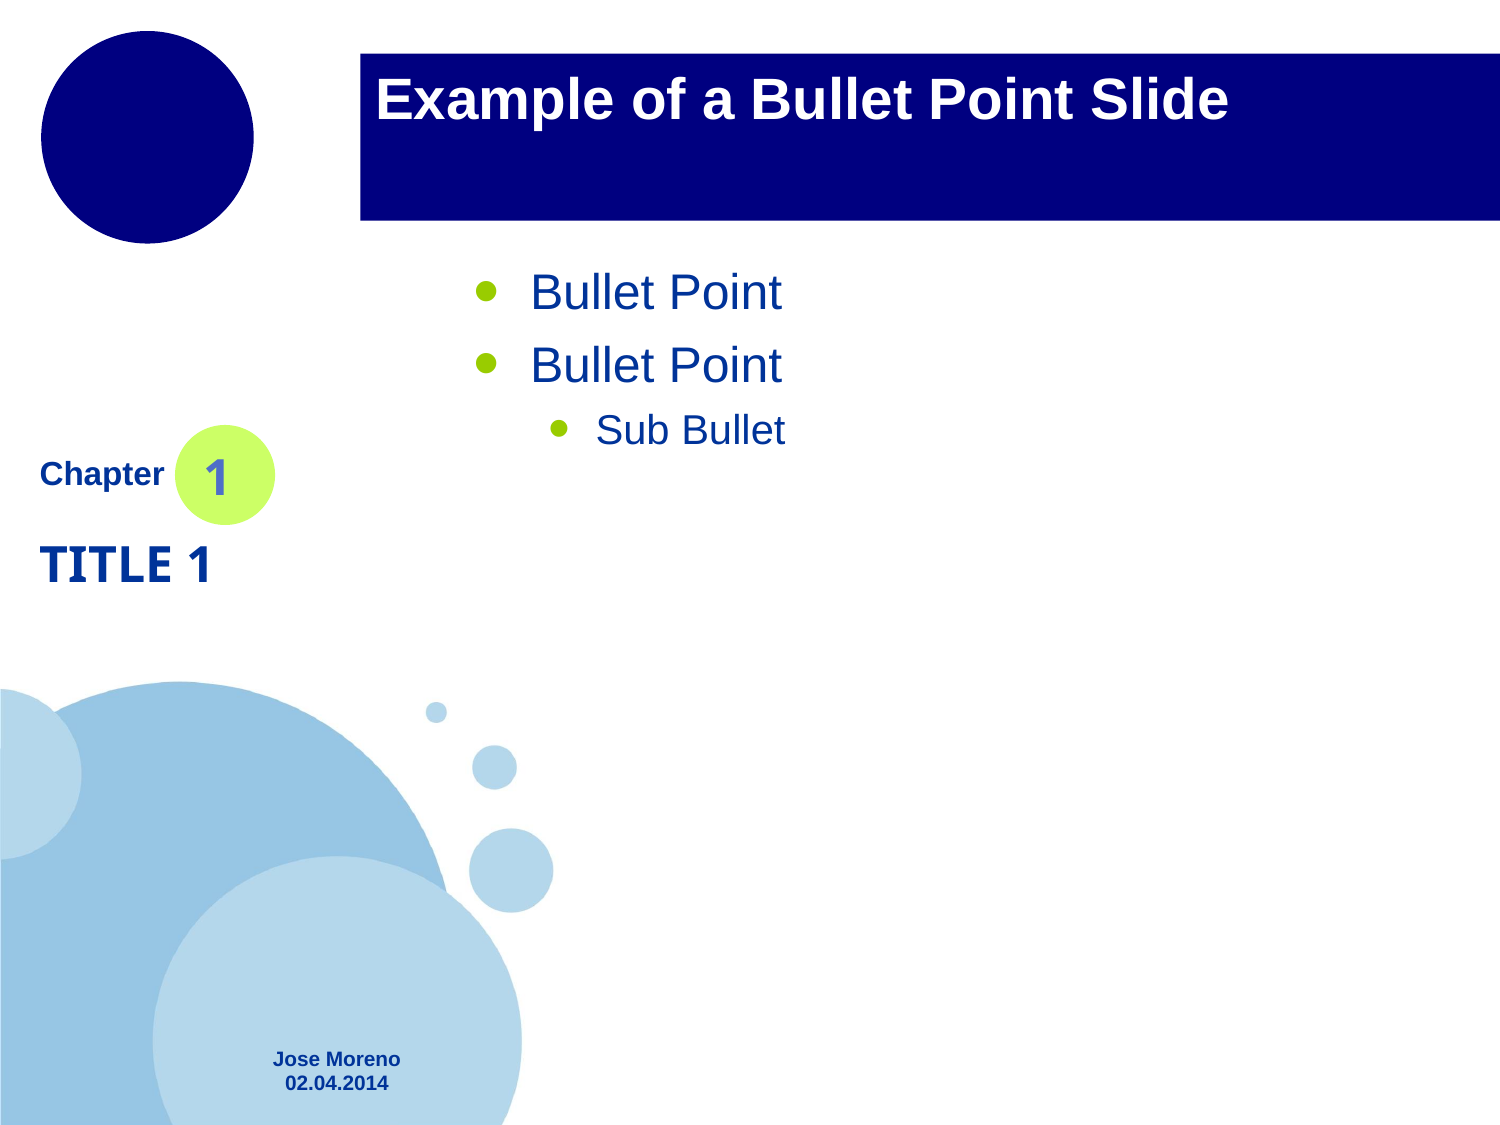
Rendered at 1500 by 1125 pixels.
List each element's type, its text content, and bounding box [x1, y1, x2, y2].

text_box TITLE 1 [24, 524, 413, 601]
text_box 1 [189, 437, 248, 513]
list Bullet Point Bullet Point Sub Bullet [459, 252, 1471, 915]
title Example of a Bullet Point Slide [360, 53, 1500, 221]
text_box [192, 424, 276, 524]
text_box Chapter [24, 444, 185, 501]
picture [0, 638, 625, 1125]
text_box [174, 440, 189, 510]
